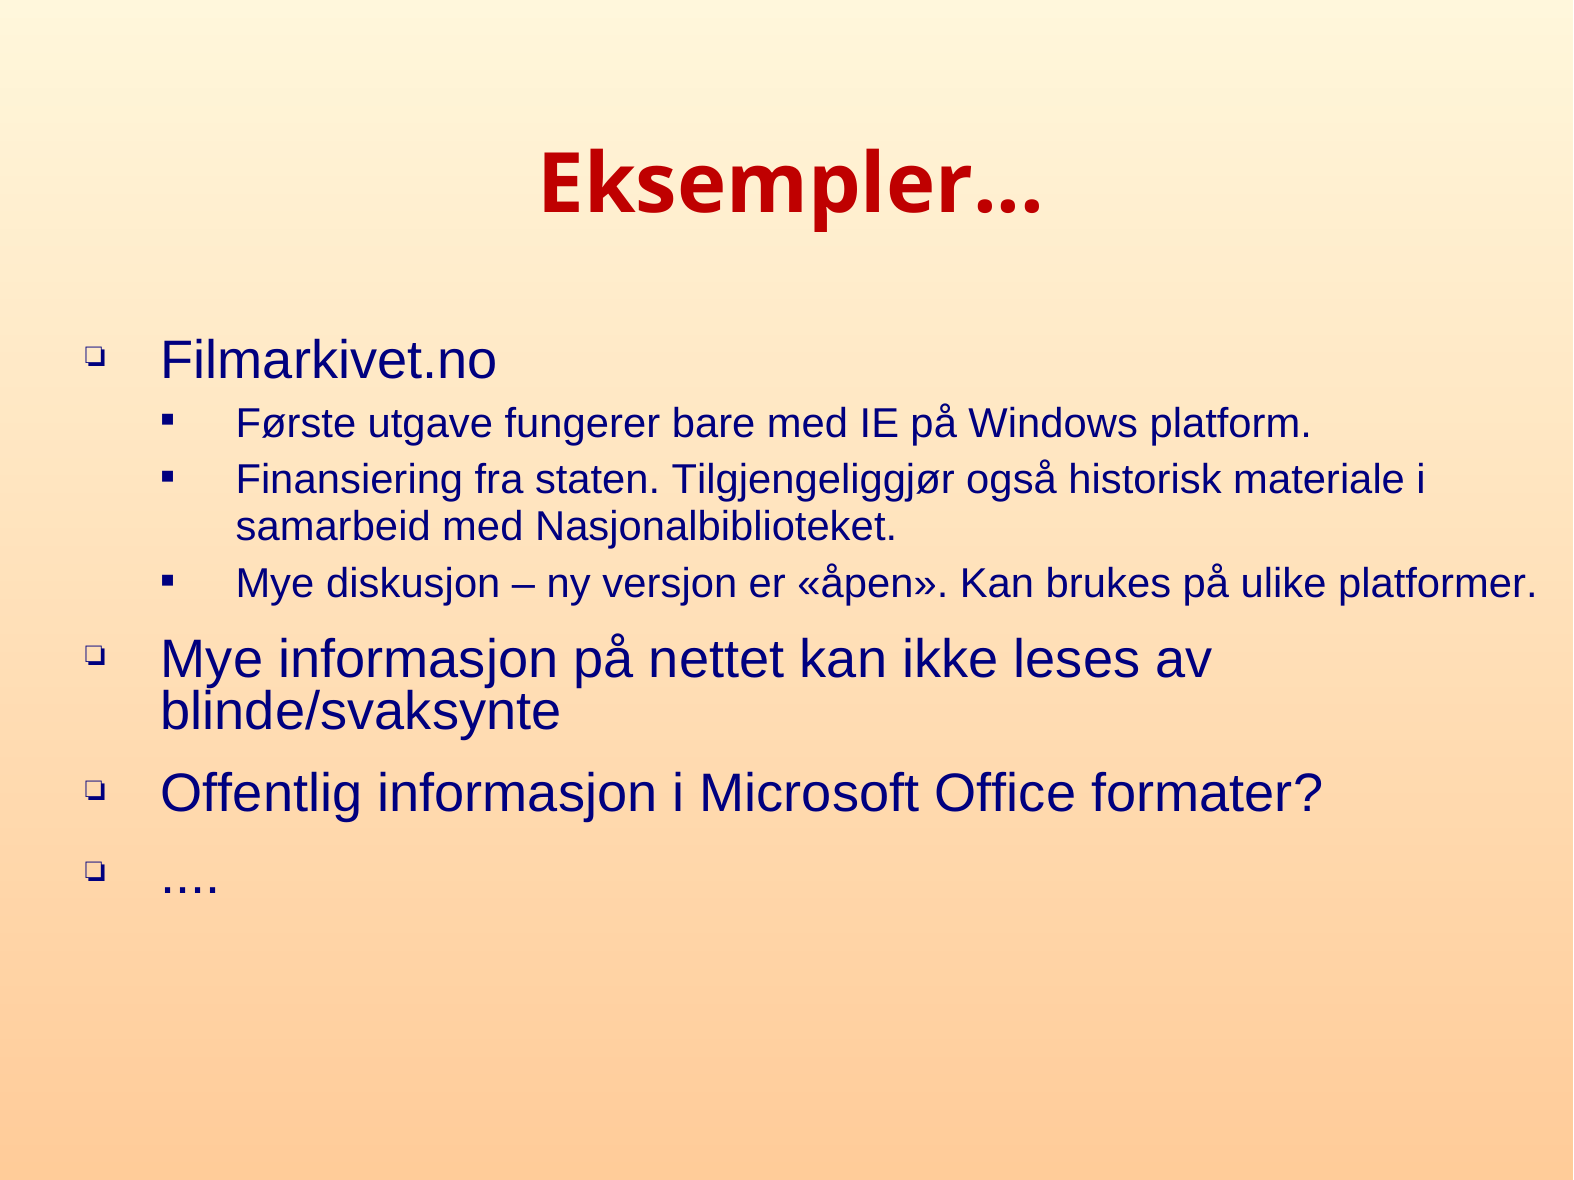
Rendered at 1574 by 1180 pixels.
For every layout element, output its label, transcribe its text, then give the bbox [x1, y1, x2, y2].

title Eksempler... [39, 54, 1543, 309]
list Filmarkivet.no Første utgave fungerer bare med IE på Windows platform. Finansiering fra staten. Tilgjengeliggjør også historisk materiale i samarbeid med Nasjonalbiblioteket. Mye diskusjon – ny versjon er «åpen». Kan brukes på ulike platformer. Mye informasjon på nettet kan ikke leses av blinde/svaksynte Offentlig informasjon i Microsoft Office formater? .... [85, 336, 1539, 1170]
